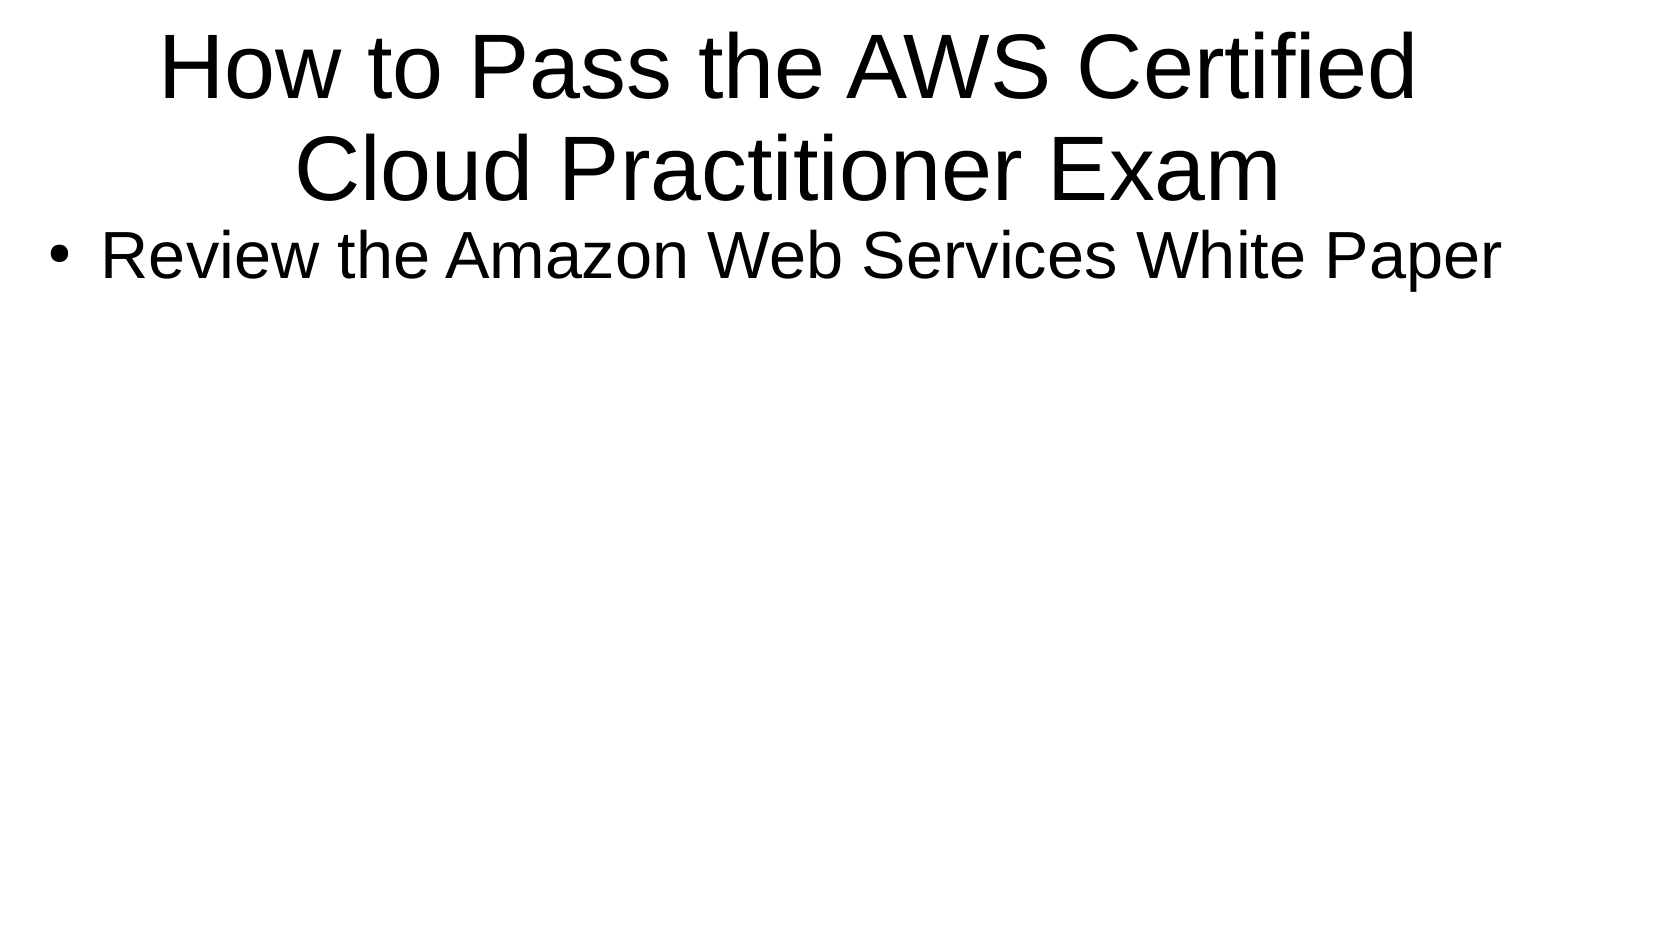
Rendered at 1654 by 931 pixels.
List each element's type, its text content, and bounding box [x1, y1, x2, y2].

list Review the Amazon Web Services White Paper [30, 217, 1571, 901]
title How to Pass the AWS Certified Cloud Practitioner Exam [45, 15, 1534, 217]
